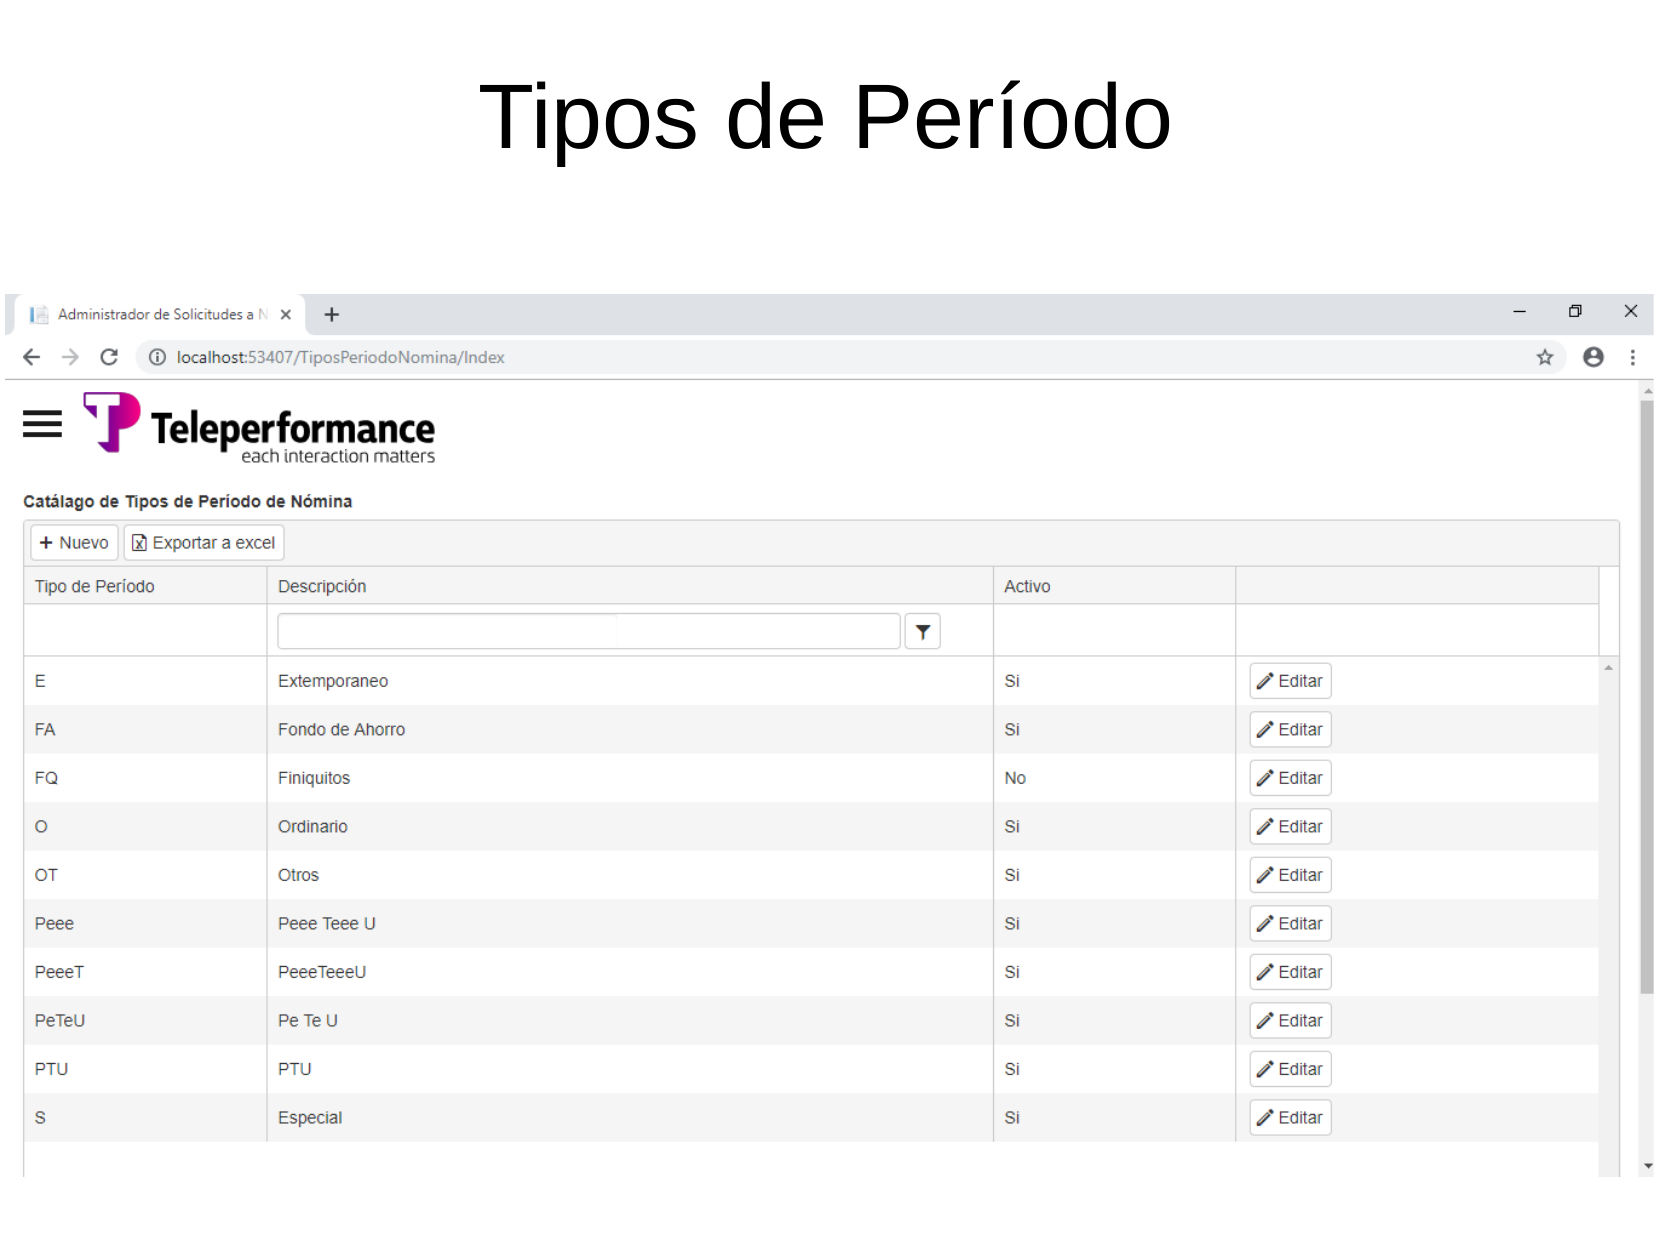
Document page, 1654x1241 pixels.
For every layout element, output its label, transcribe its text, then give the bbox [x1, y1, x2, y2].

title Tipos de Período [82, 49, 1571, 257]
picture [5, 294, 1654, 1177]
